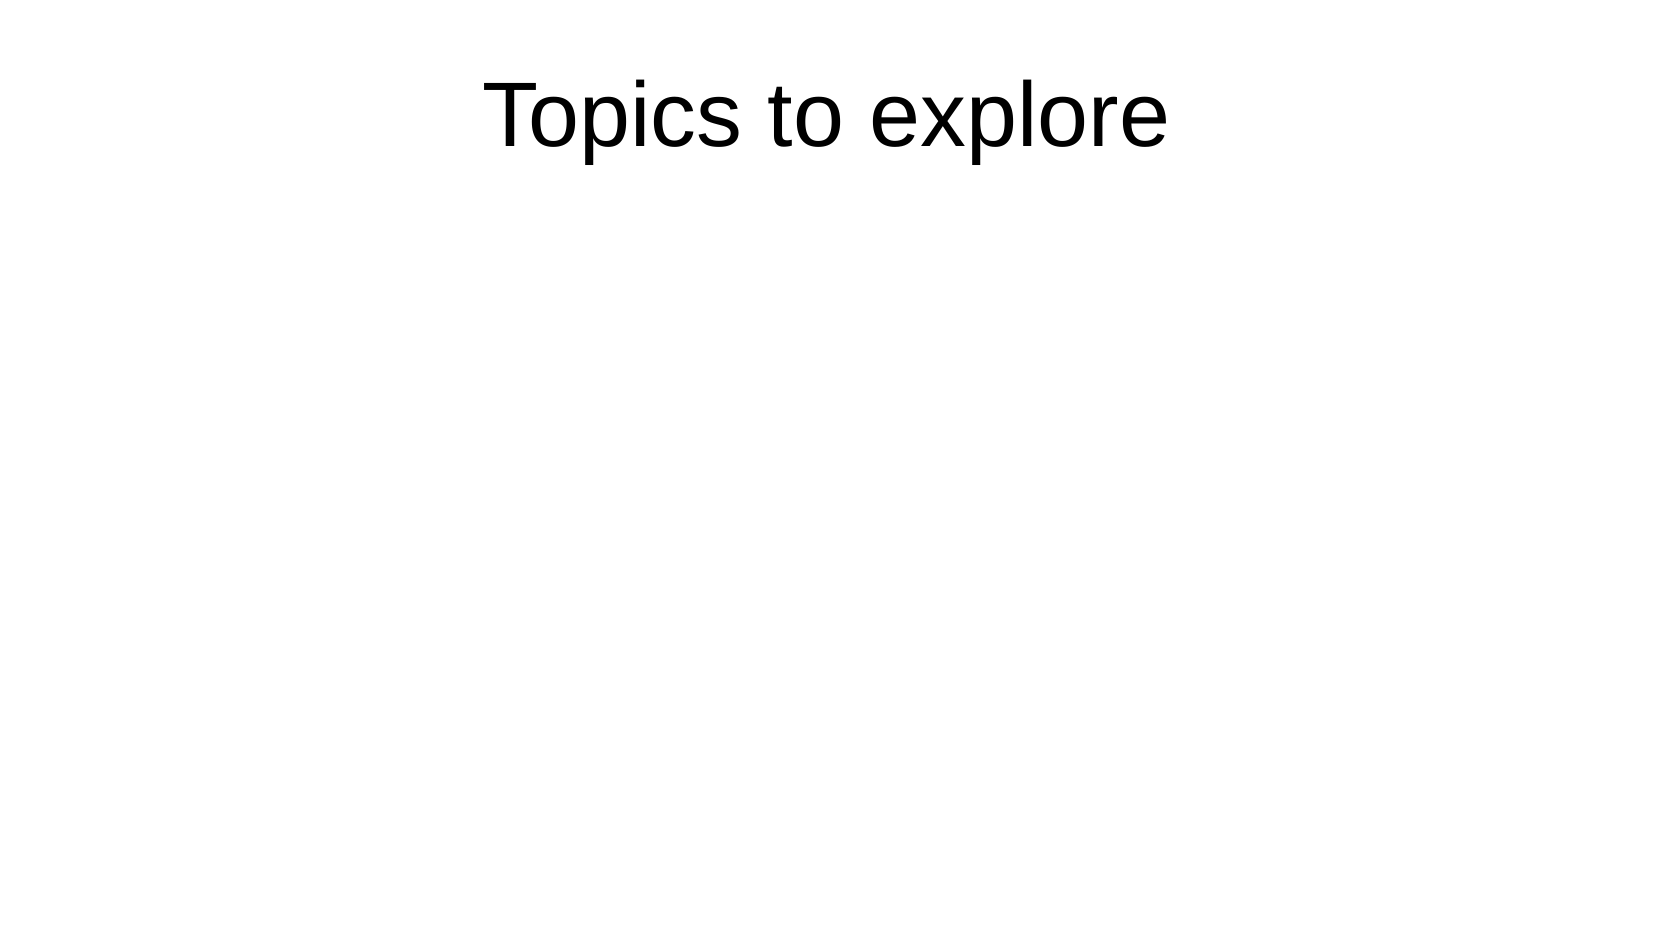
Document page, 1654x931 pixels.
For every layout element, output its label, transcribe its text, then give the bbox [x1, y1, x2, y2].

title Topics to explore [82, 37, 1571, 193]
